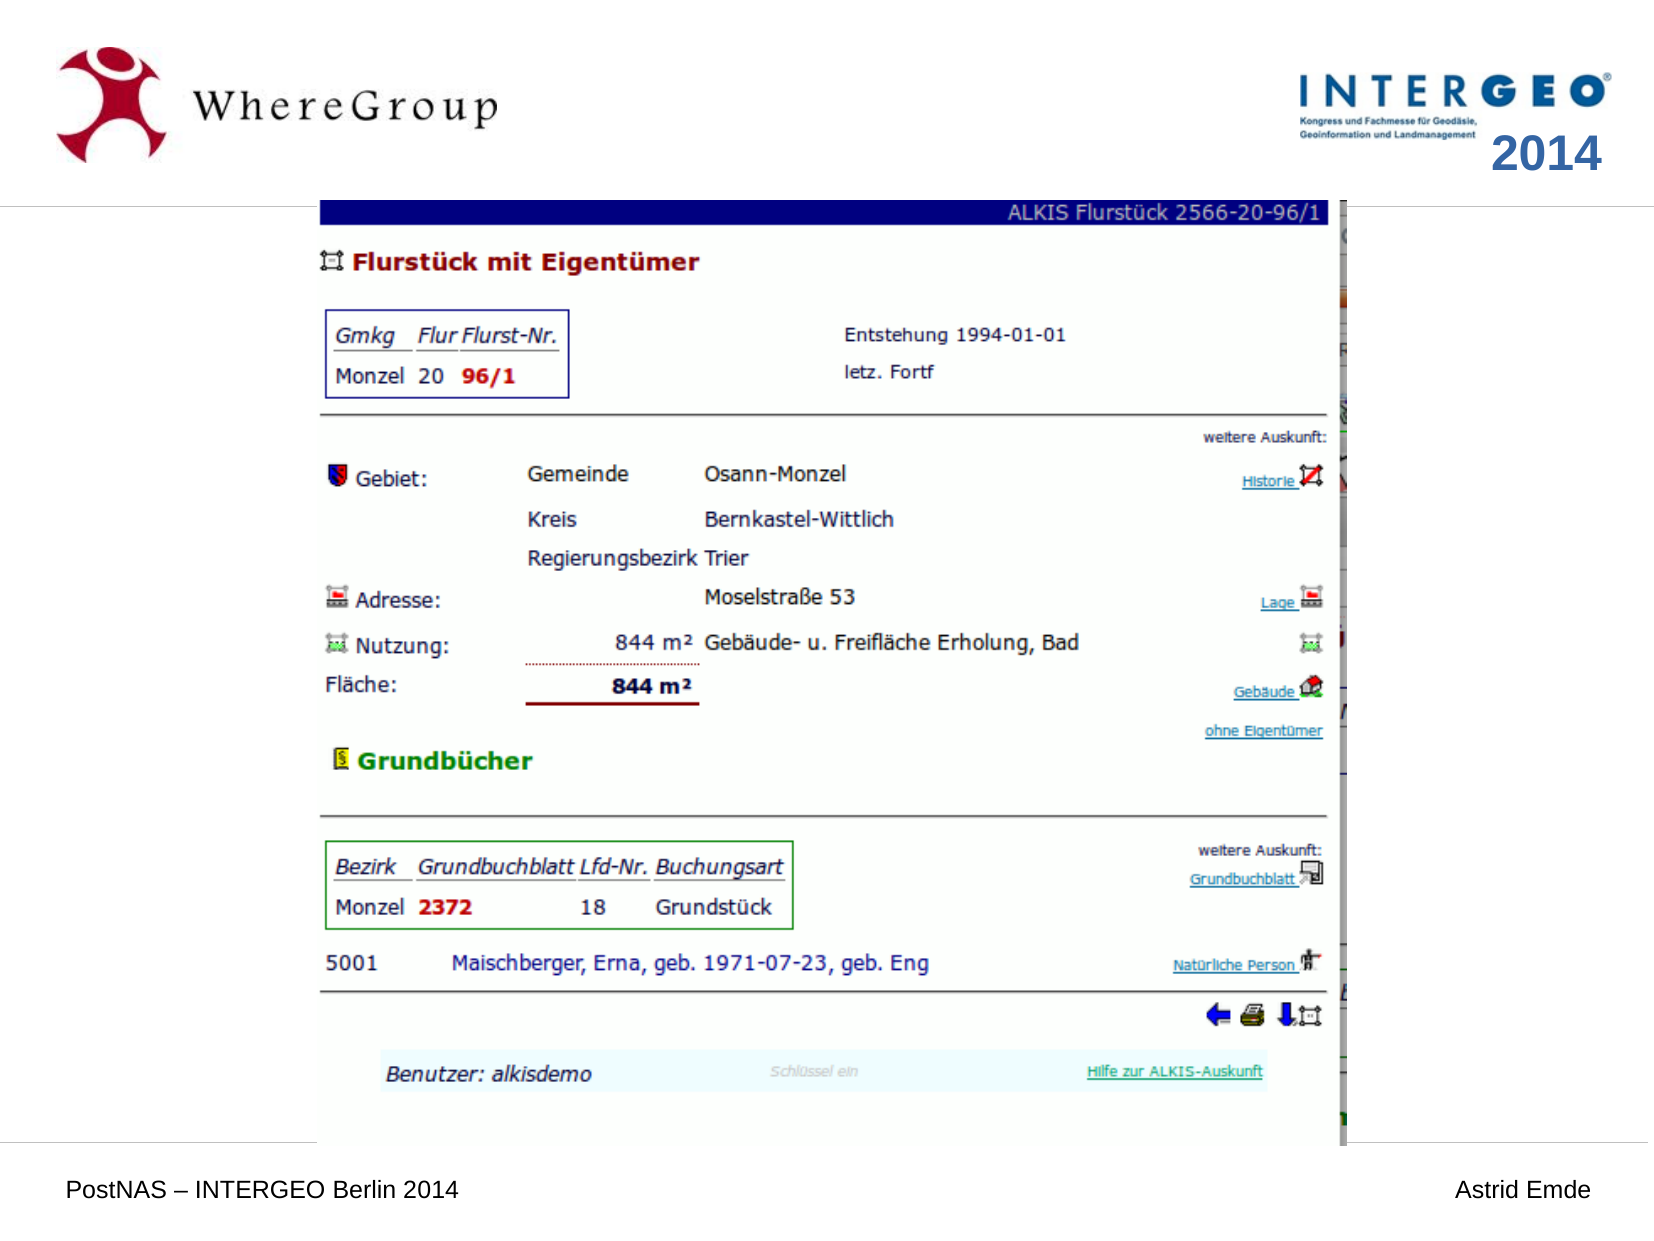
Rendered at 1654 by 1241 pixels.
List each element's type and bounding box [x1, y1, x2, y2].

picture [1299, 29, 1613, 185]
picture [56, 47, 497, 163]
picture [317, 200, 1347, 1146]
